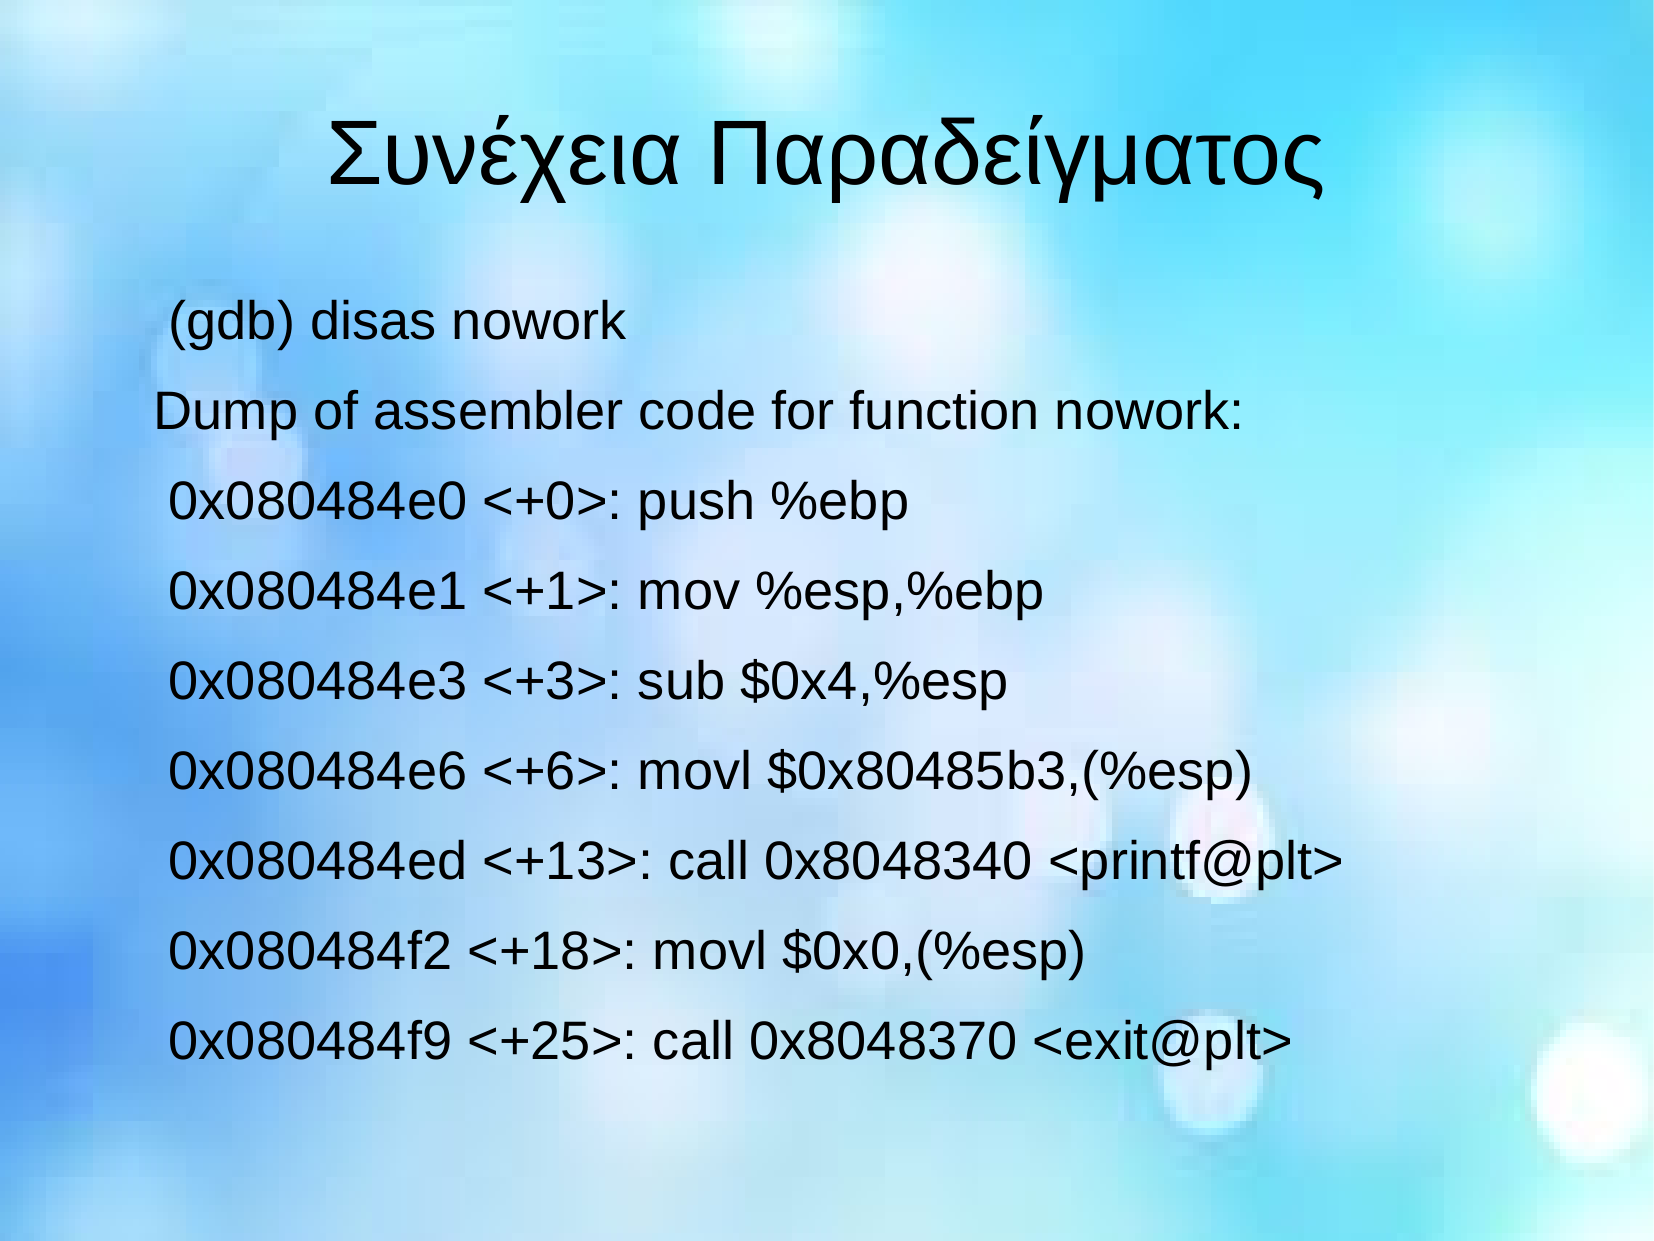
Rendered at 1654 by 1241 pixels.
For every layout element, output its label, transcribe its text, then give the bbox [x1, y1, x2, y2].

title Συνέχεια Παραδείγματος [82, 49, 1571, 257]
list (gdb) disas nowork Dump of assembler code for function nowork: 0x080484e0 <+0>: push %ebp 0x080484e1 <+1>: mov %esp,%ebp 0x080484e3 <+3>: sub $0x4,%esp 0x080484e6 <+6>: movl $0x80485b3,(%esp) 0x080484ed <+13>: call 0x8048340 <printf@plt> 0x080484f2 <+18>: movl $0x0,(%esp) 0x080484f9 <+25>: call 0x8048370 <exit@plt> [82, 290, 1571, 1072]
picture [0, 0, 1654, 1241]
